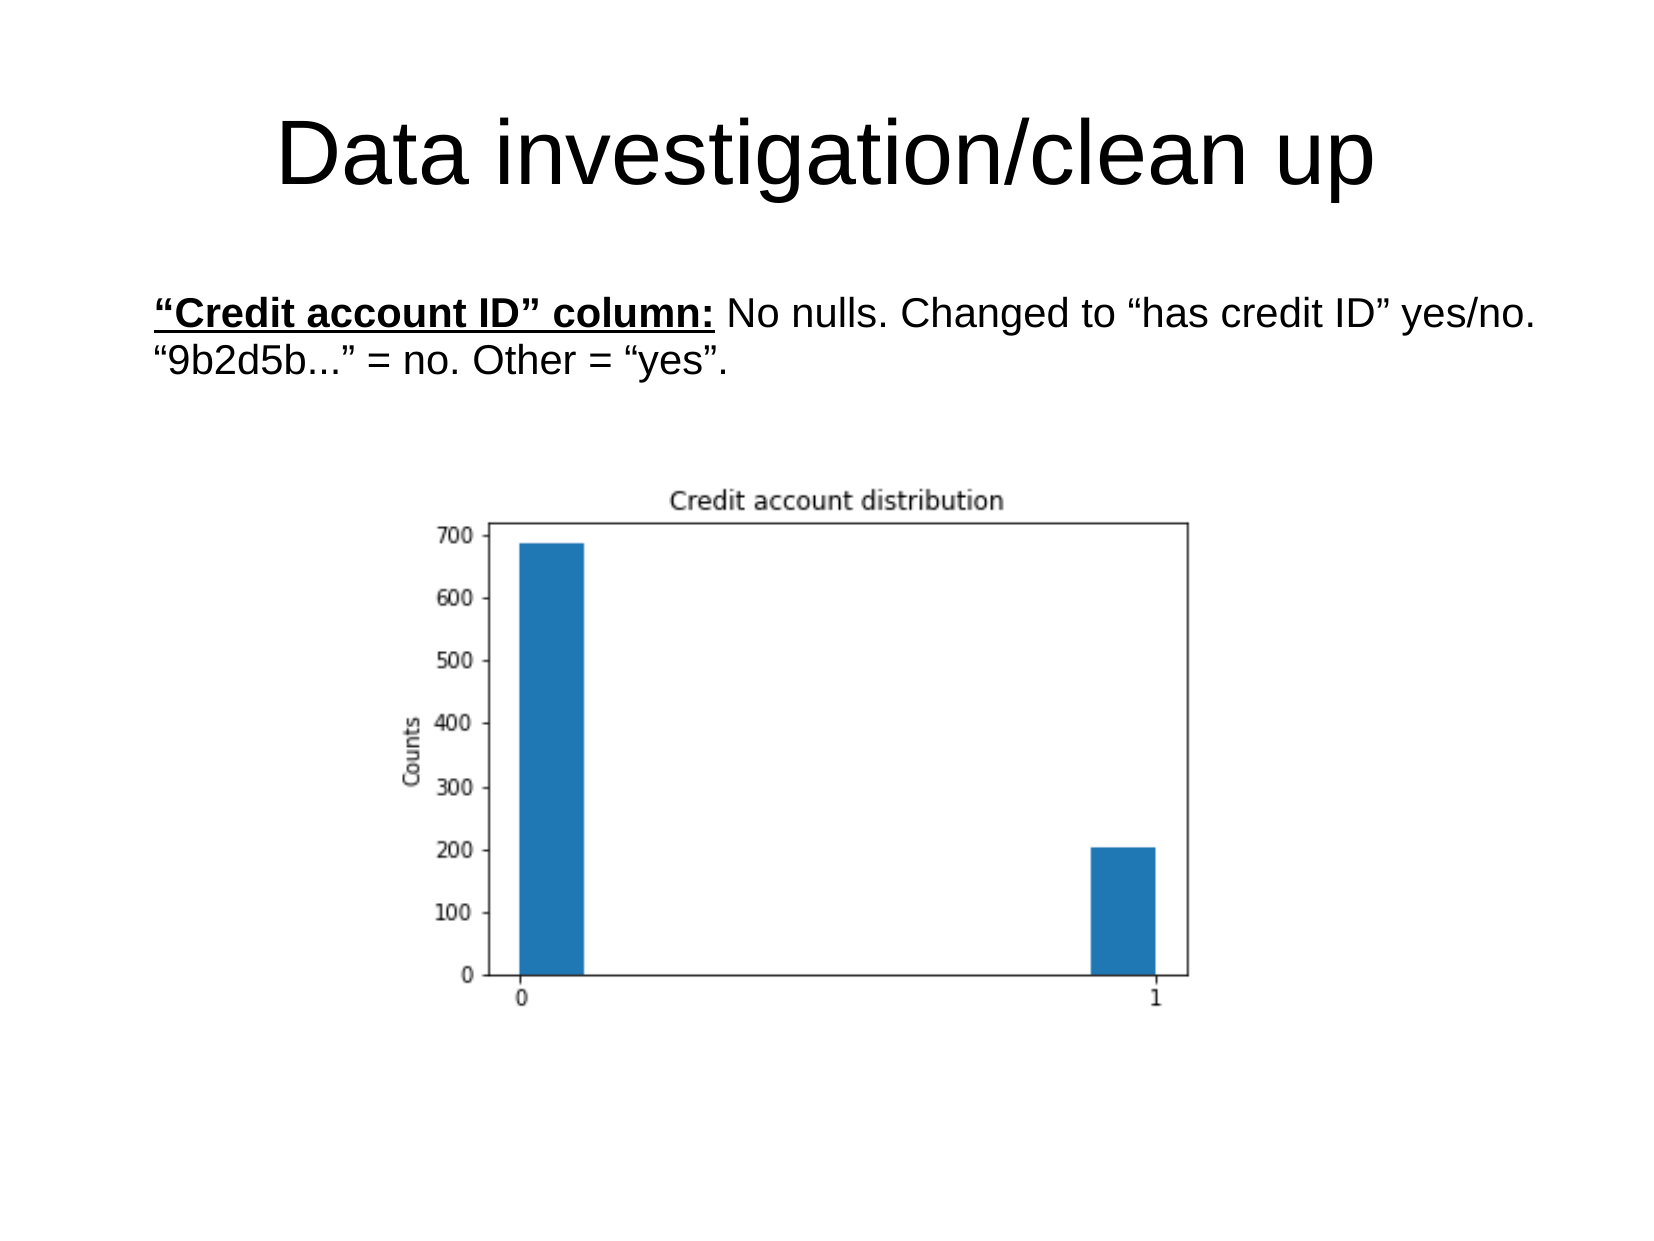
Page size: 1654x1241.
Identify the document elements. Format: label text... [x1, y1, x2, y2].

title Data investigation/clean up [82, 49, 1571, 257]
list “Credit account ID” column: No nulls. Changed to “has credit ID” yes/no. “9b2d5b...” = no. Other = “yes”. [82, 290, 1571, 391]
picture [376, 450, 1277, 1051]
